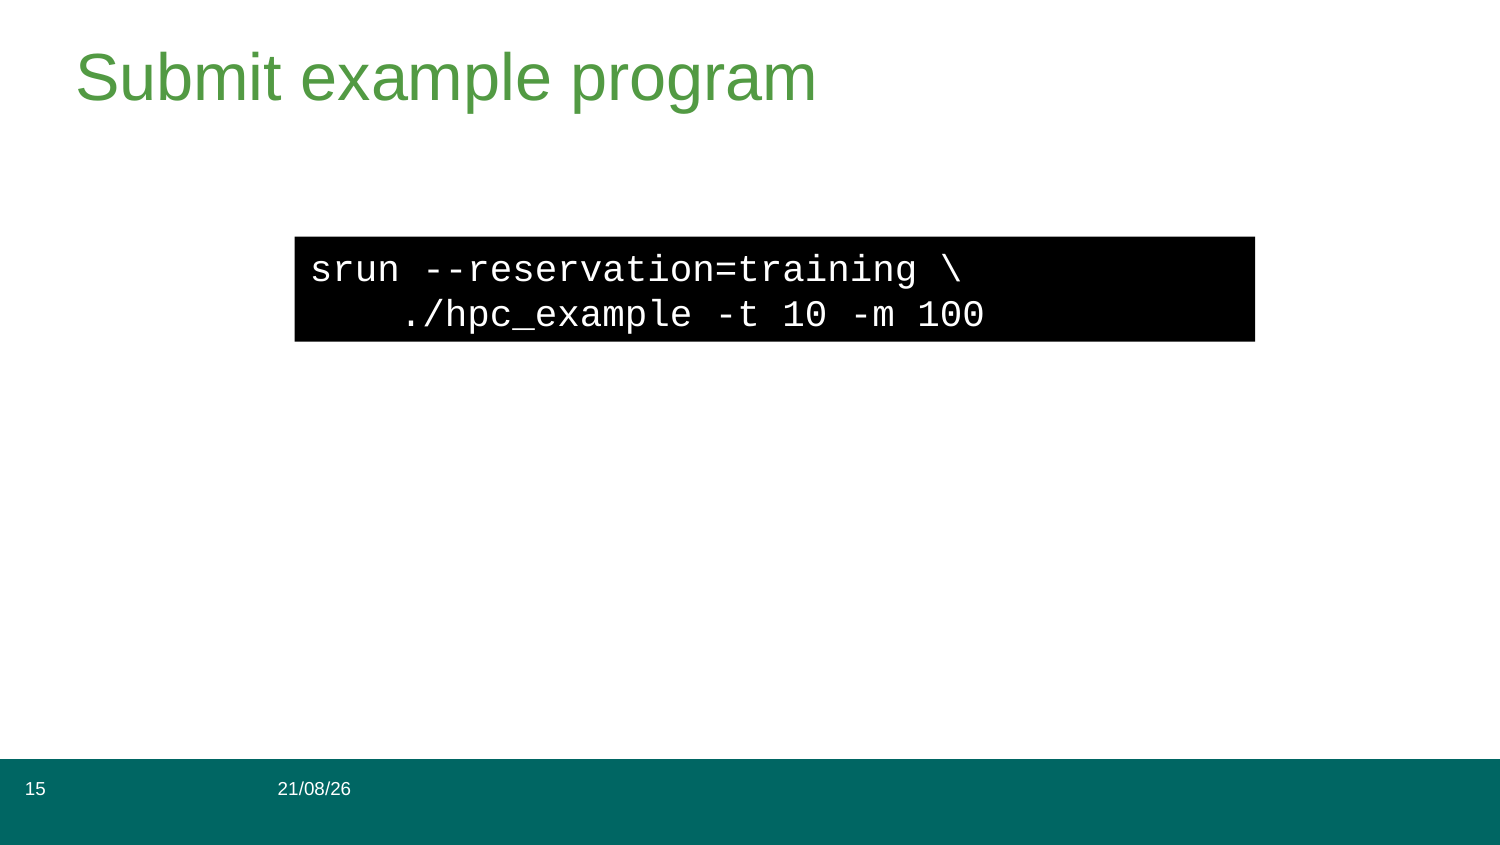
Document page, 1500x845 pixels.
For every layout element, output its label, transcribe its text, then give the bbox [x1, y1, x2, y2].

title Submit example program [75, 33, 1425, 175]
text_box 05/05/18 [277, 776, 553, 799]
text_box <number> [24, 776, 76, 799]
text_box srun --reservation=training \ ./hpc_example -t 10 -m 100 [294, 236, 1256, 342]
